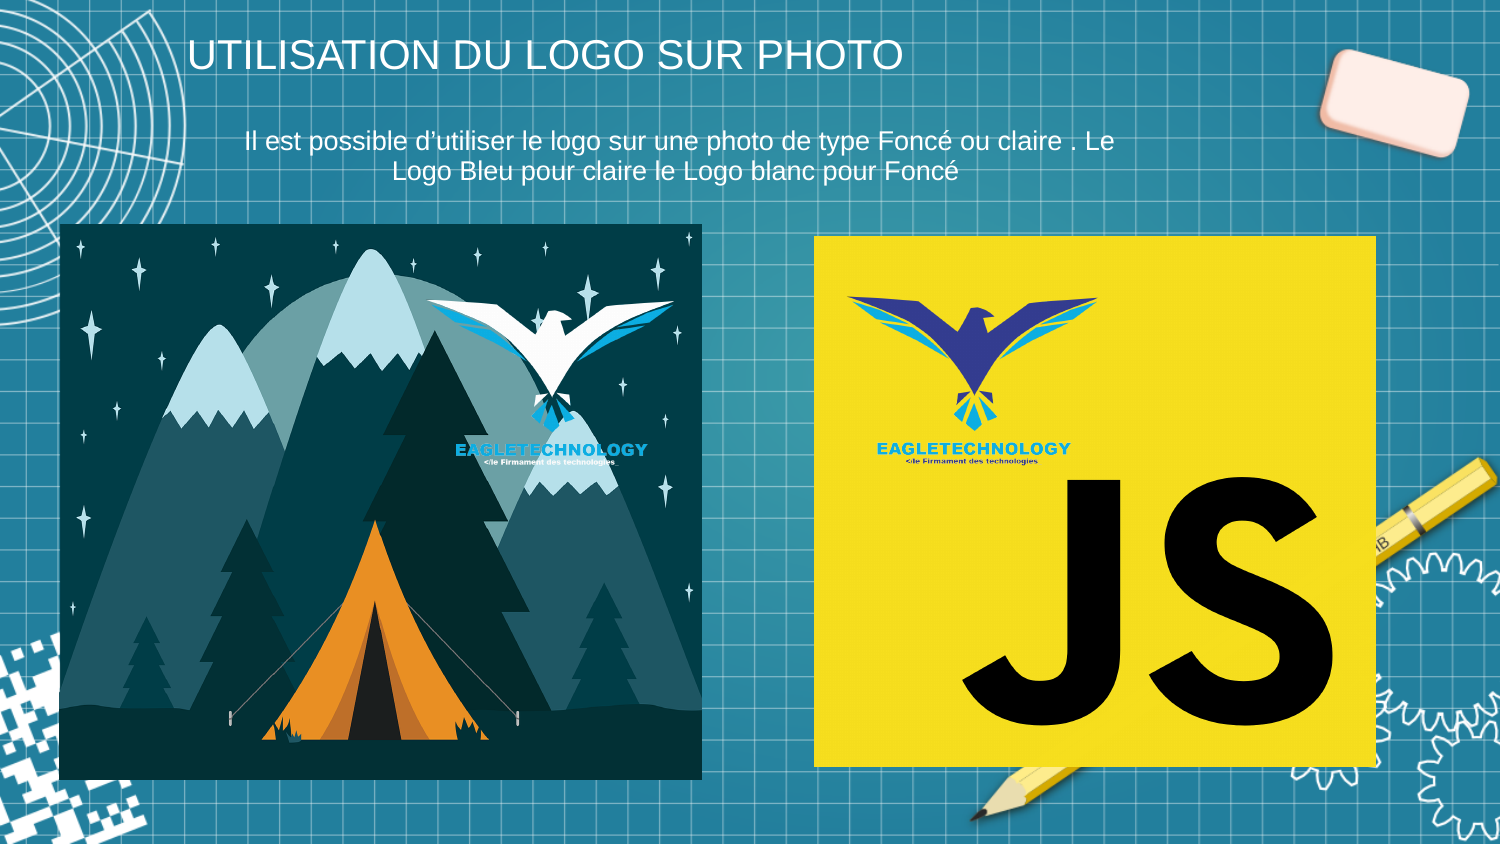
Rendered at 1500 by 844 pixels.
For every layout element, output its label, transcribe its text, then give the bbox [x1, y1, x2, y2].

text_box Il est possible d’utiliser le logo sur une photo de type Foncé ou claire . Le Logo Bleu pour claire le Logo blanc pour Foncé [206, 118, 1152, 237]
title UTILISATION DU LOGO SUR PHOTO [86, 32, 1016, 79]
picture [0, 0, 1500, 844]
